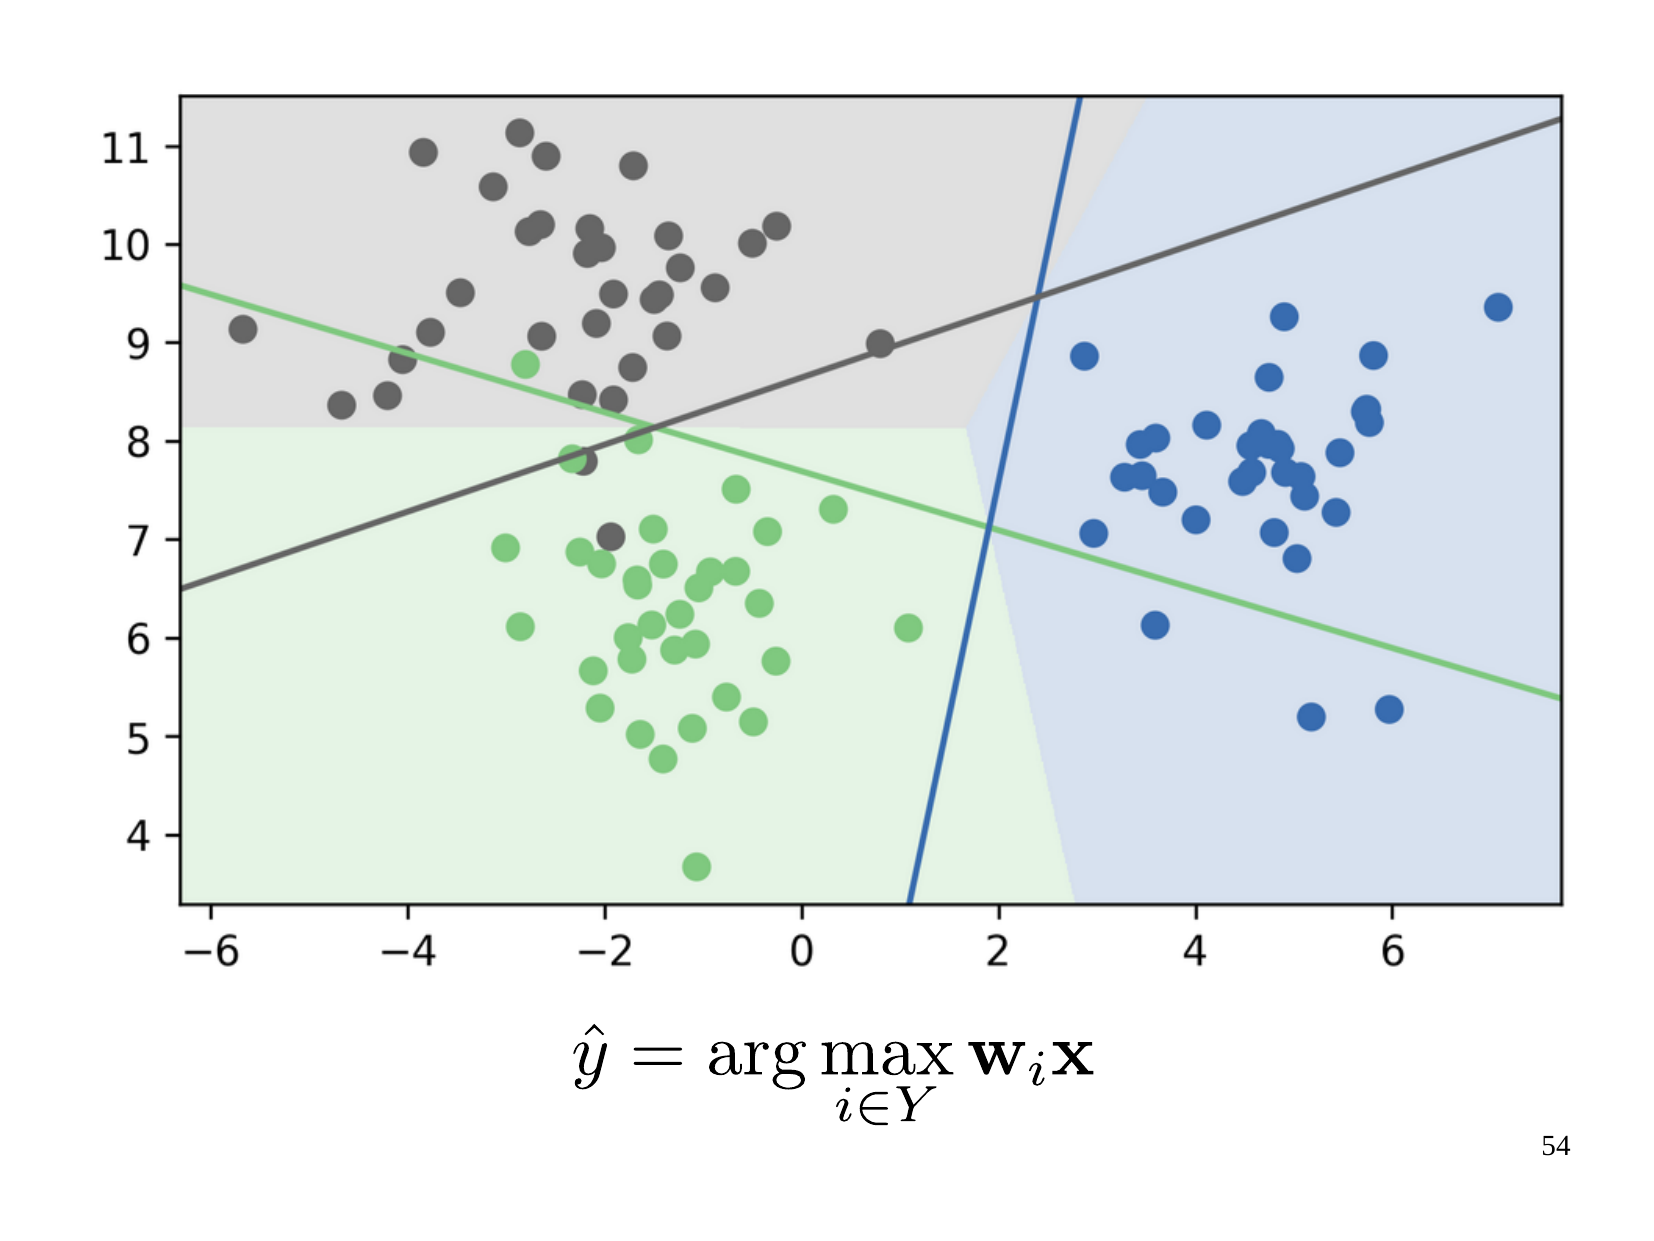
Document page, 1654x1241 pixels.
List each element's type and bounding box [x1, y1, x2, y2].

picture [63, 68, 1591, 1021]
text_box [571, 1023, 1096, 1126]
